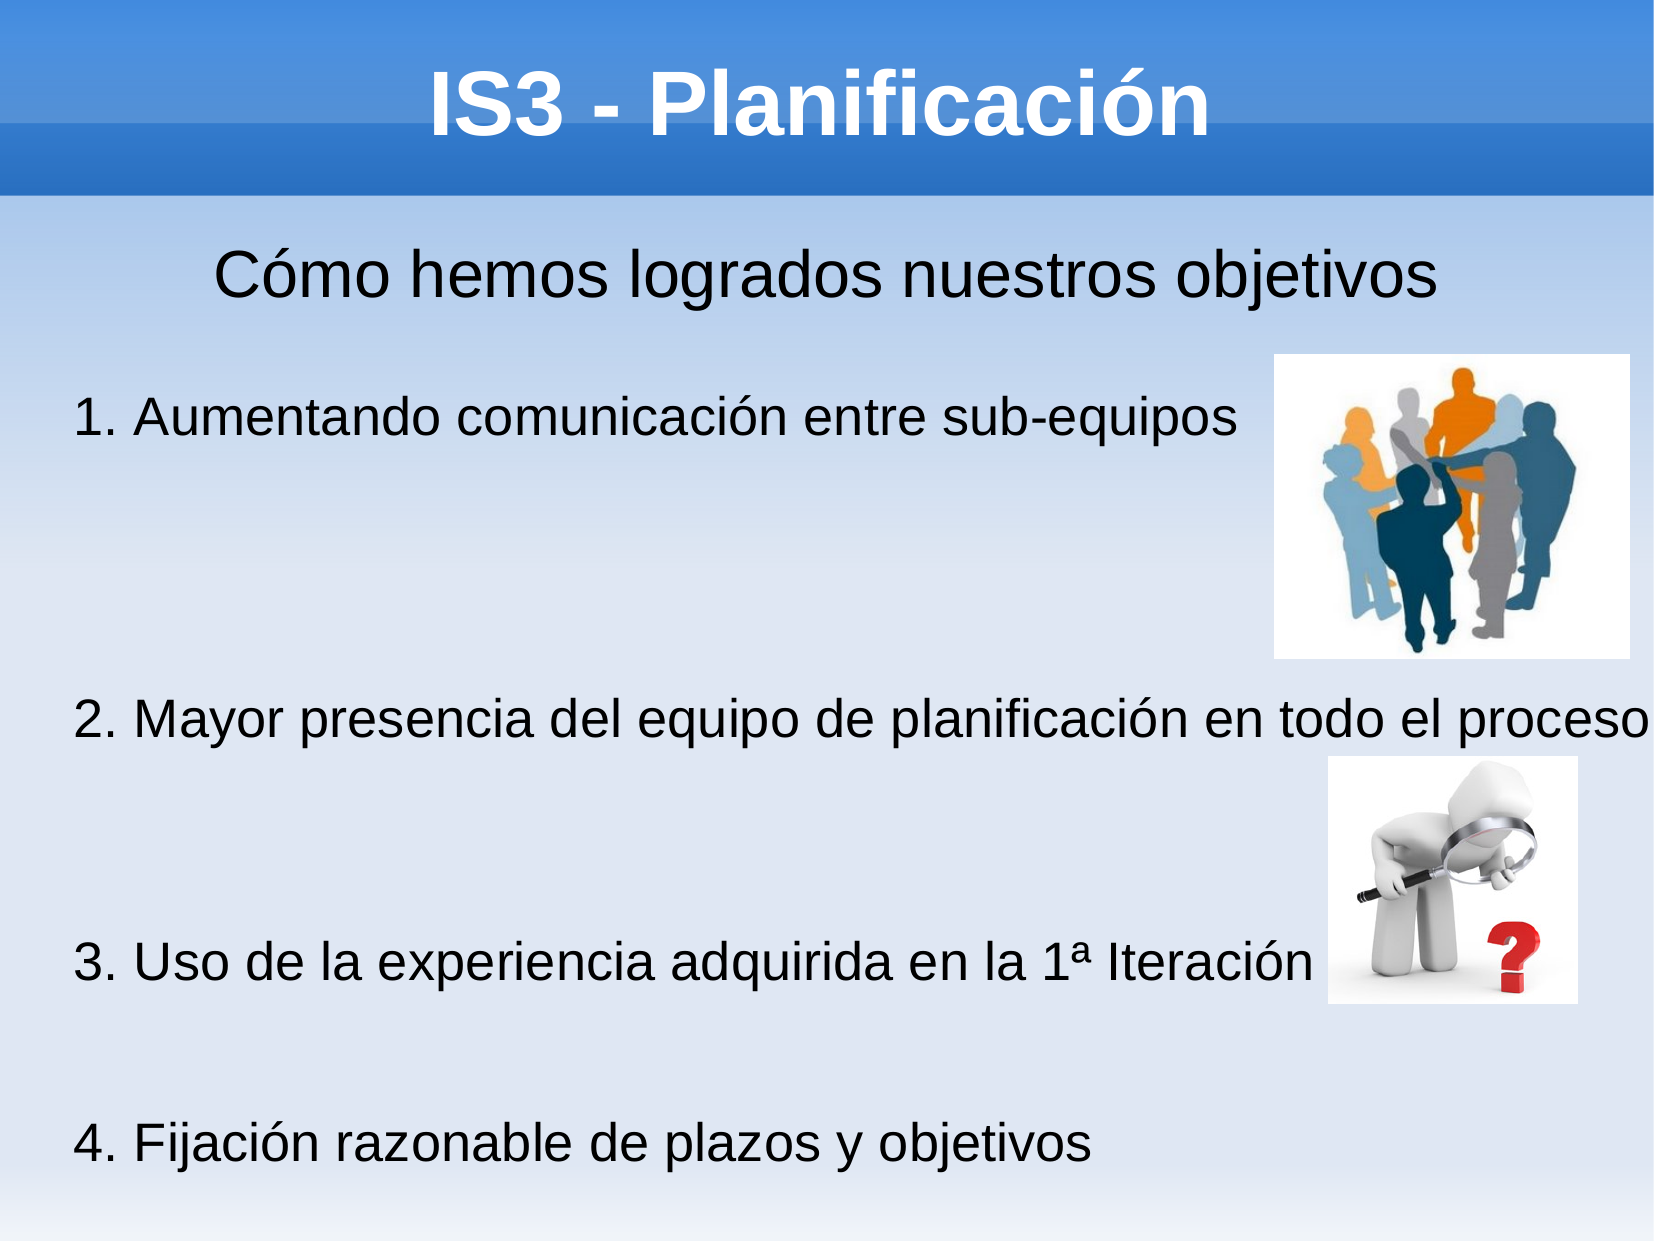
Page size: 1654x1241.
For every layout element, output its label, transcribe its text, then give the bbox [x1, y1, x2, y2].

picture [0, 0, 1654, 236]
picture [1274, 354, 1630, 659]
picture [1328, 756, 1578, 1004]
title IS3 - Planificación [76, 0, 1565, 208]
subtitle Cómo hemos logrados nuestros objetivos 1. Aumentando comunicación entre sub-equipos 2. Mayor presencia del equipo de planificación en todo el proceso 3. Uso de la experiencia adquirida en la 1ª Iteración 4. Fijación razonable de plazos y objetivos [0, 236, 1654, 1241]
